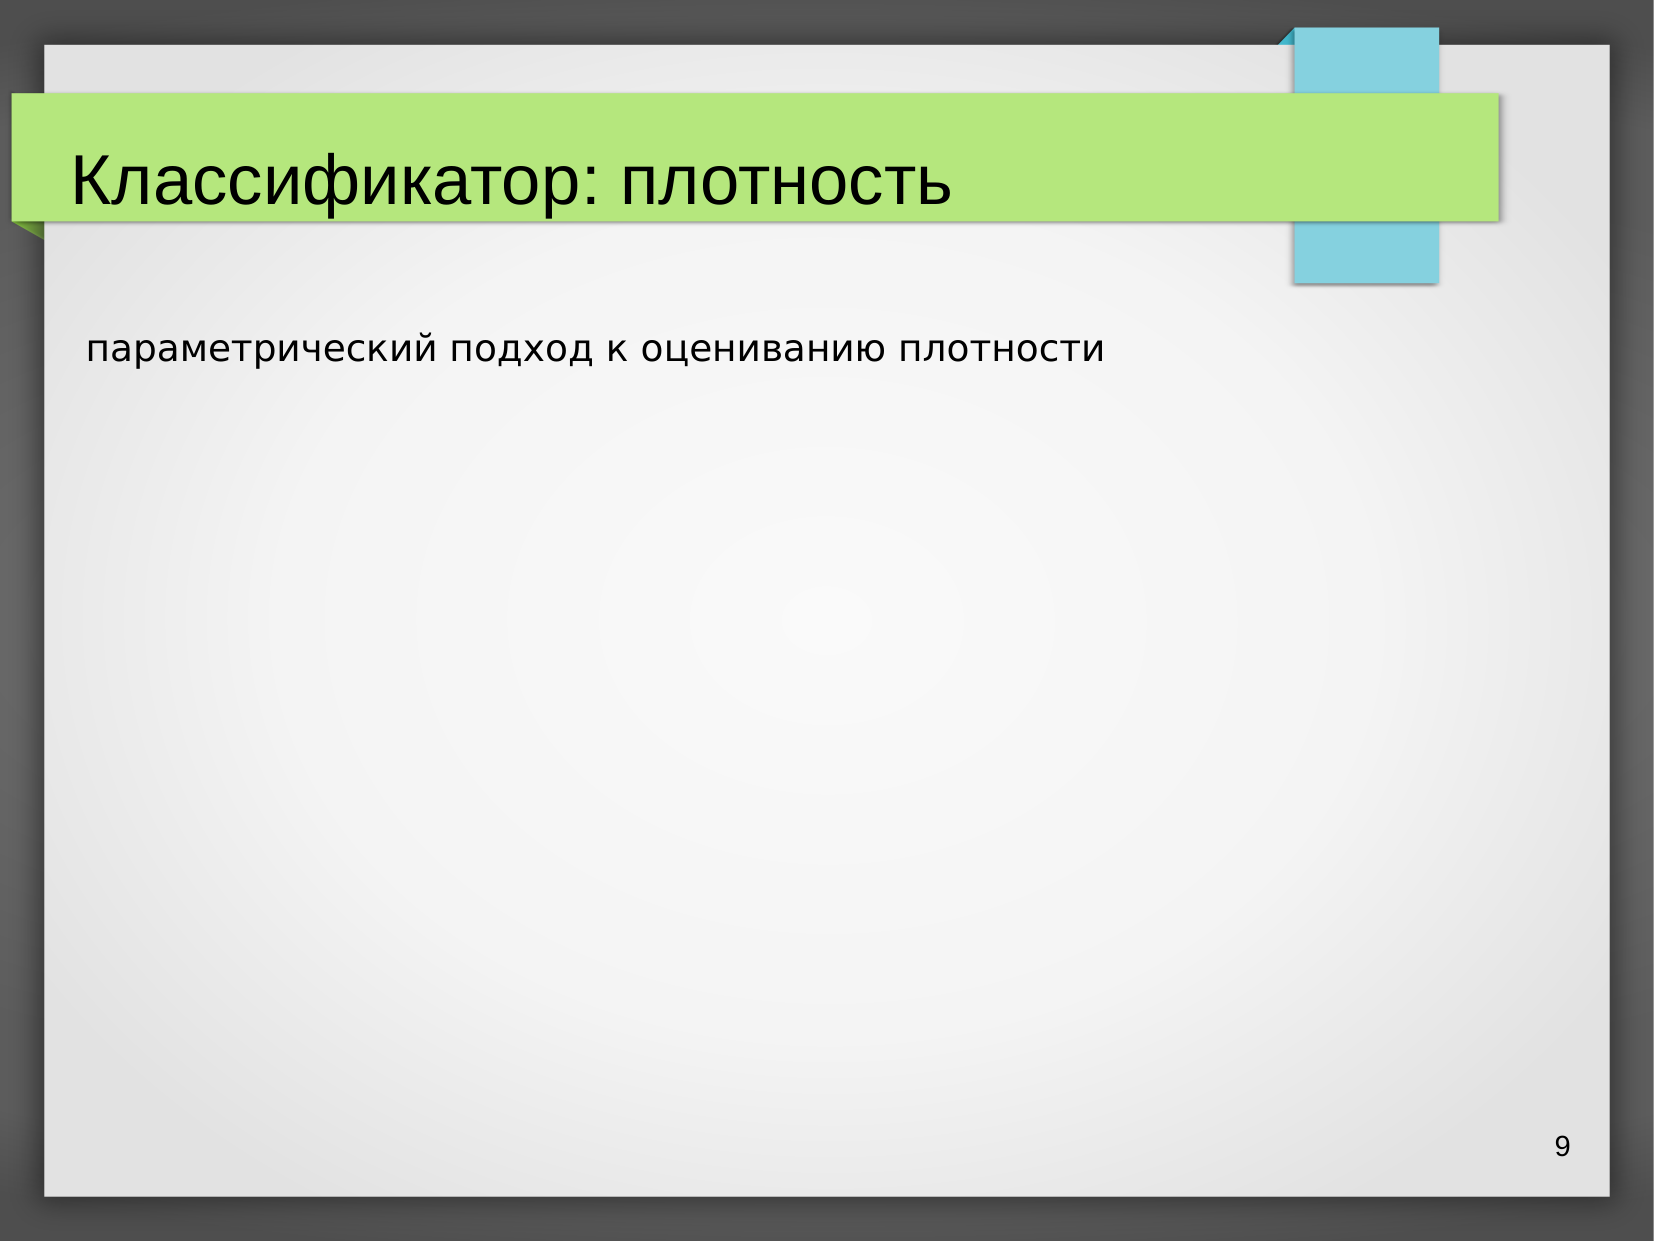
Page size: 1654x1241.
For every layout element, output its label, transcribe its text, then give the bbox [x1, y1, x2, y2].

picture [0, 0, 1654, 1241]
text_box параметрический подход к оцениванию плотности [70, 318, 1548, 780]
title Классификатор: плотность [70, 76, 1559, 284]
